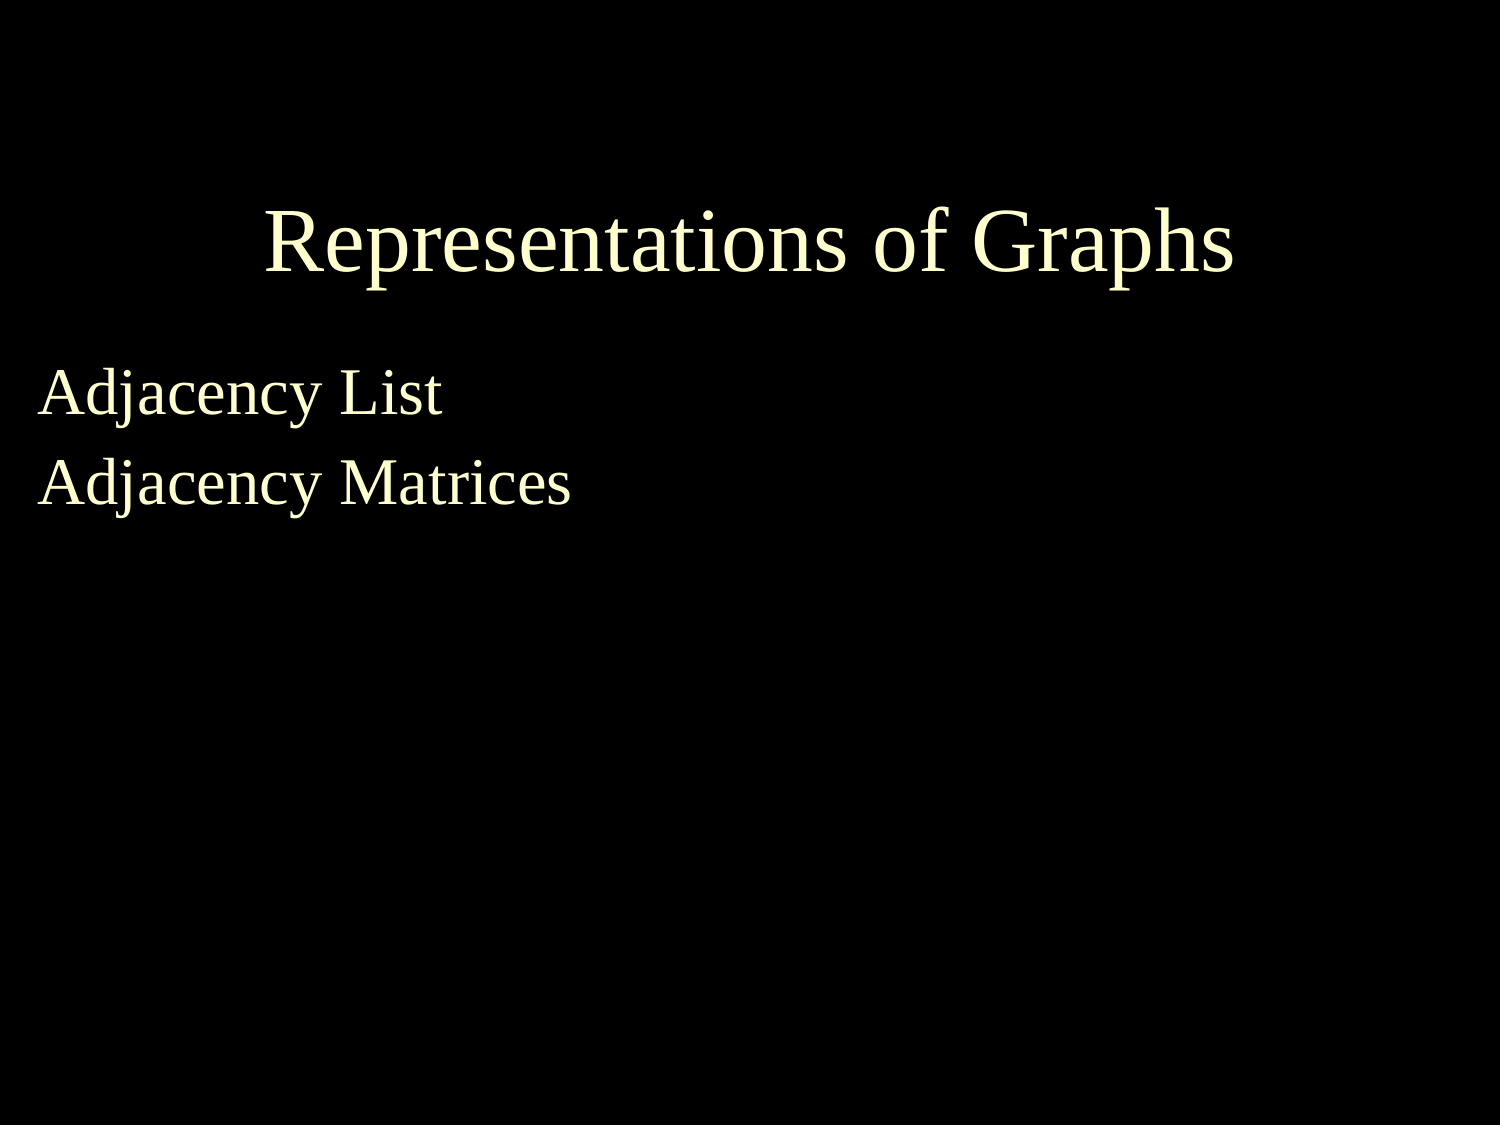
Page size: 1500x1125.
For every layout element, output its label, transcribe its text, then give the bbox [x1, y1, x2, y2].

list Adjacency List Adjacency Matrices [22, 347, 1482, 1026]
title Representations of Graphs [22, 145, 1480, 336]
